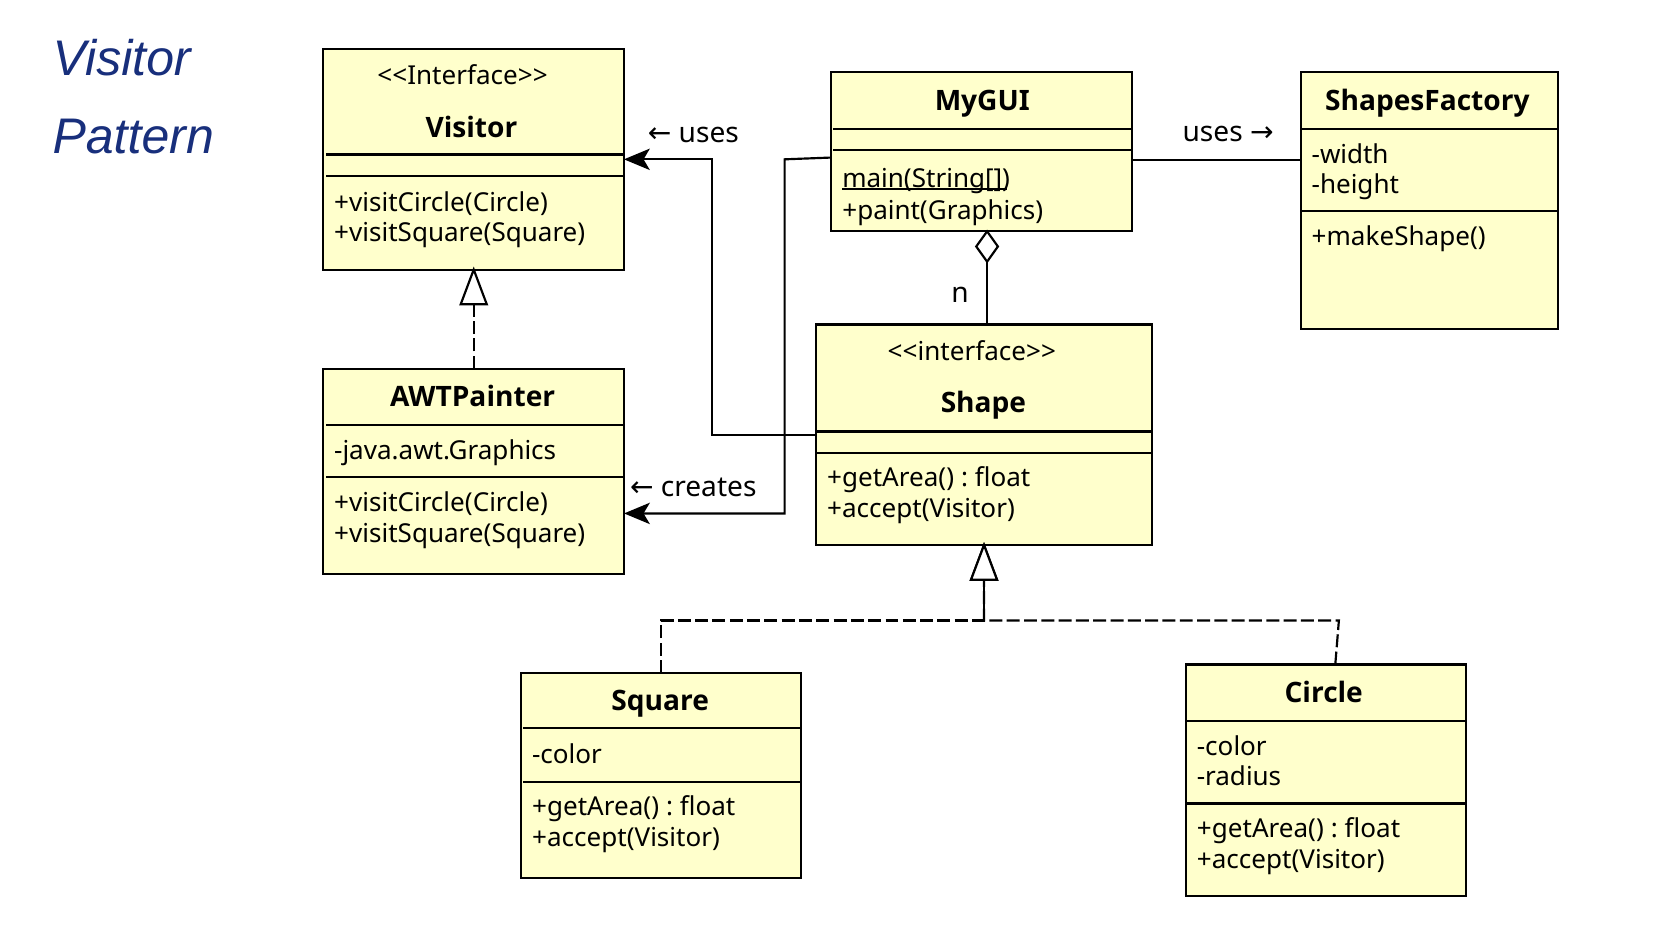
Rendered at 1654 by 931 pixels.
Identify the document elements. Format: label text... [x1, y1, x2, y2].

list Visitor Pattern [0, 30, 289, 571]
picture [289, 15, 1592, 931]
